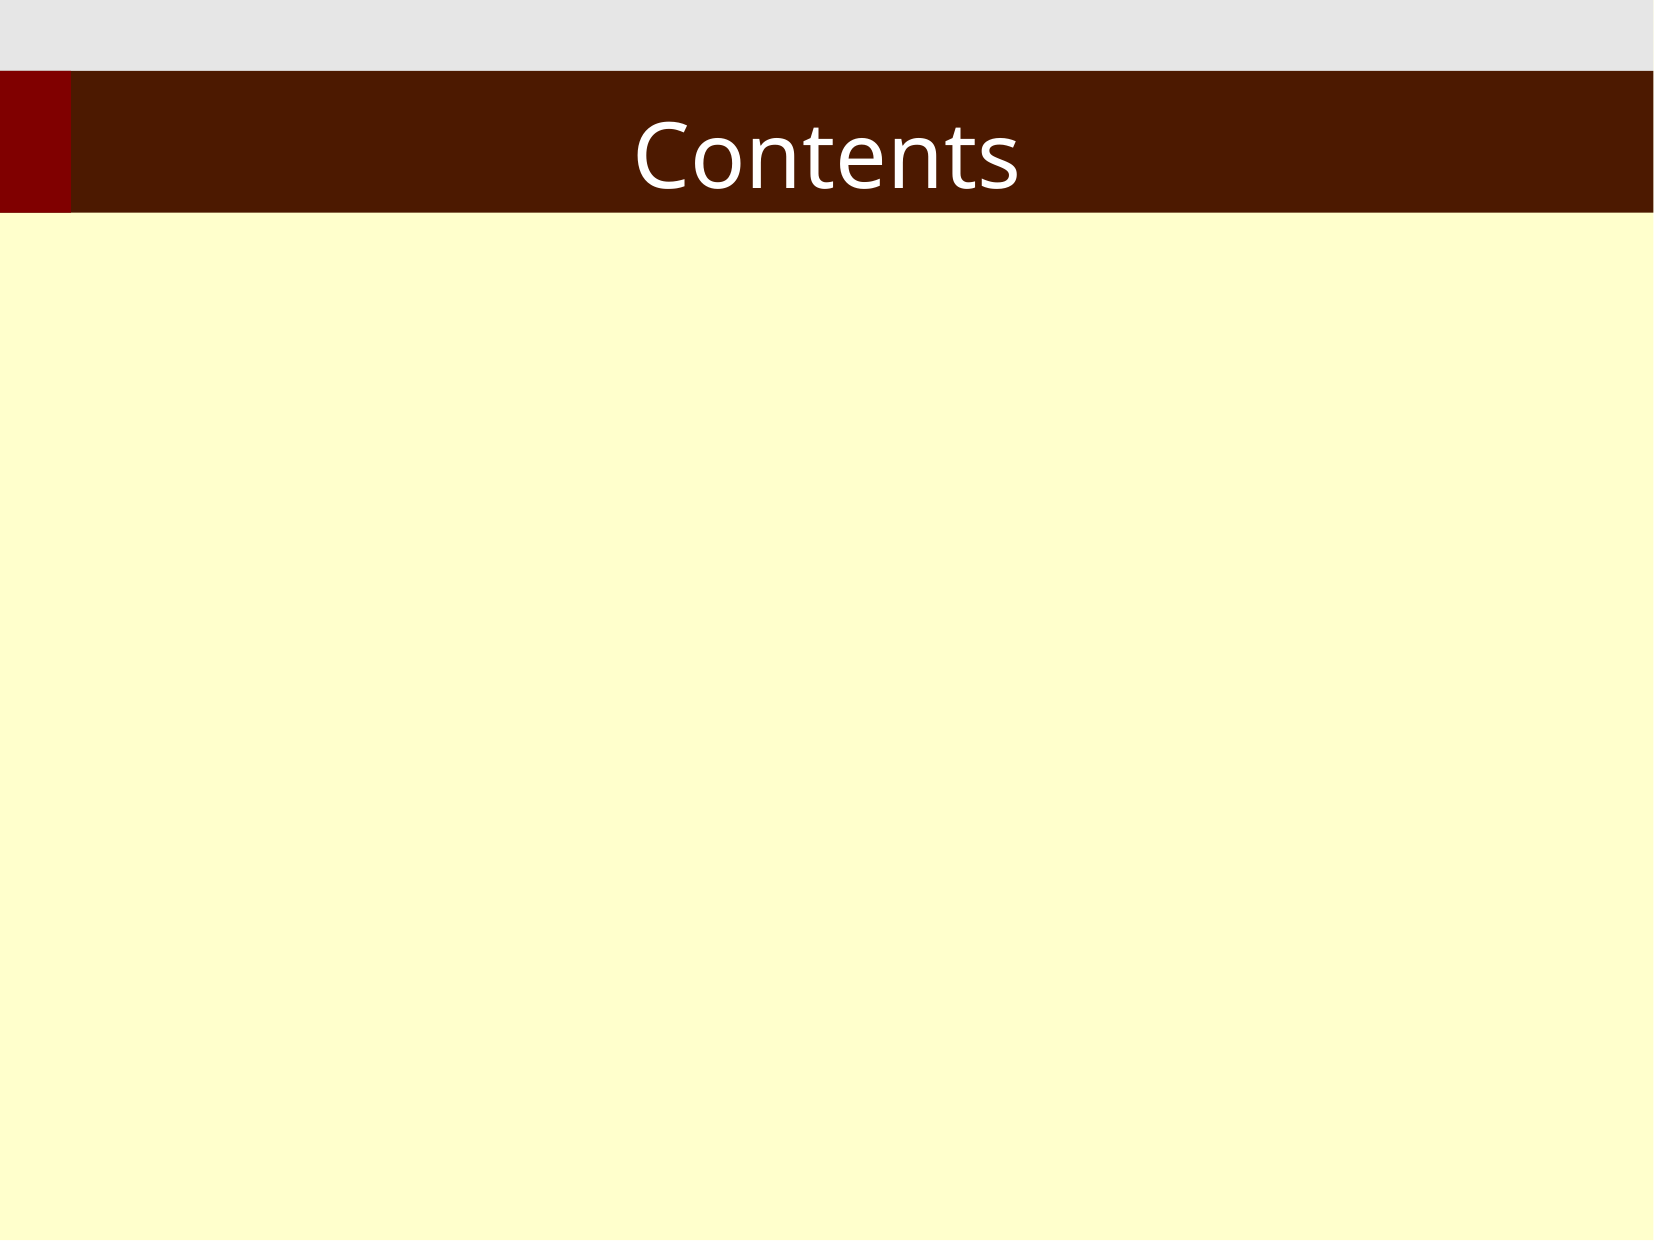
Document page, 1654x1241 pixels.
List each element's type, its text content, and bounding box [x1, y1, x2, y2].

title Contents [82, 49, 1571, 257]
